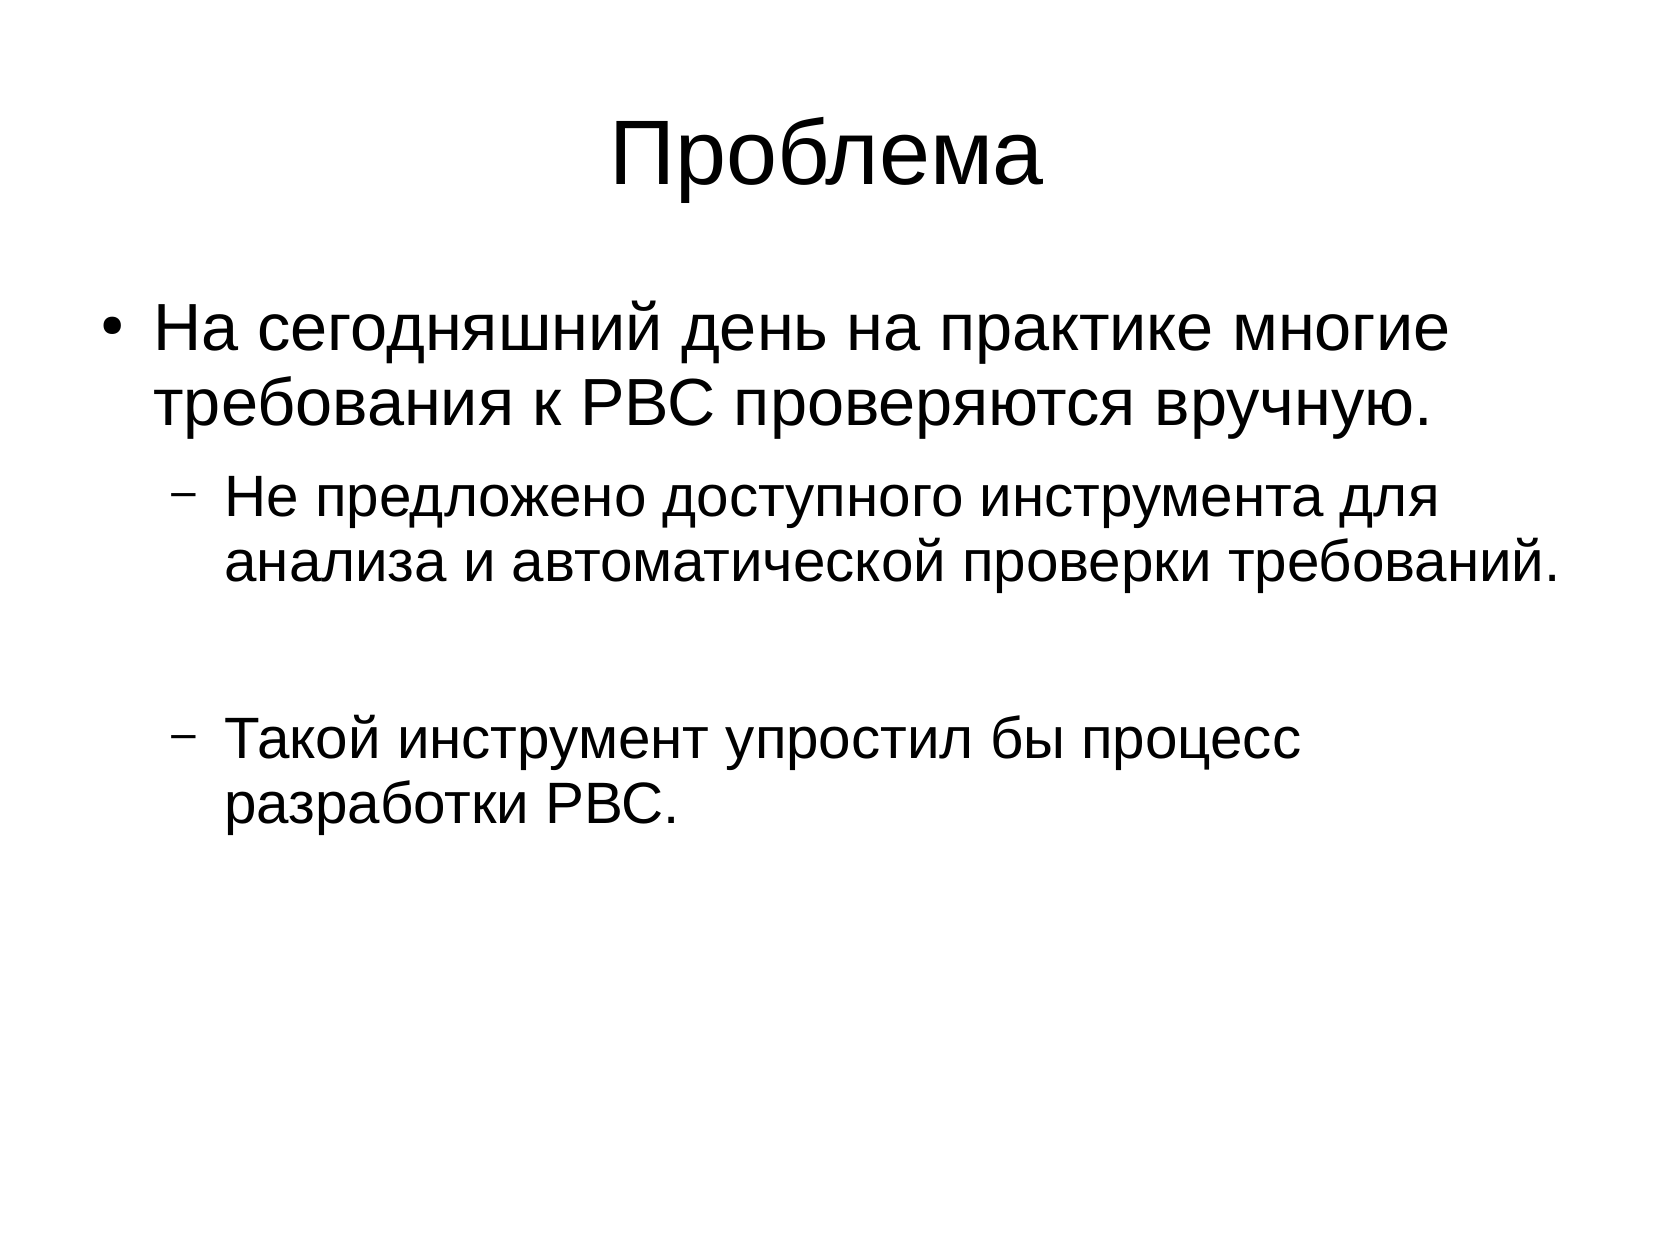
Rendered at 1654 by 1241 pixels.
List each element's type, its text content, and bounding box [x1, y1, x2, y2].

title Проблема [82, 49, 1571, 257]
list На сегодняшний день на практике многие требования к РВС проверяются вручную. Не предложено доступного инструмента для анализа и автоматической проверки требований. Такой инструмент упростил бы процесс разработки РВС. [82, 290, 1571, 1010]
